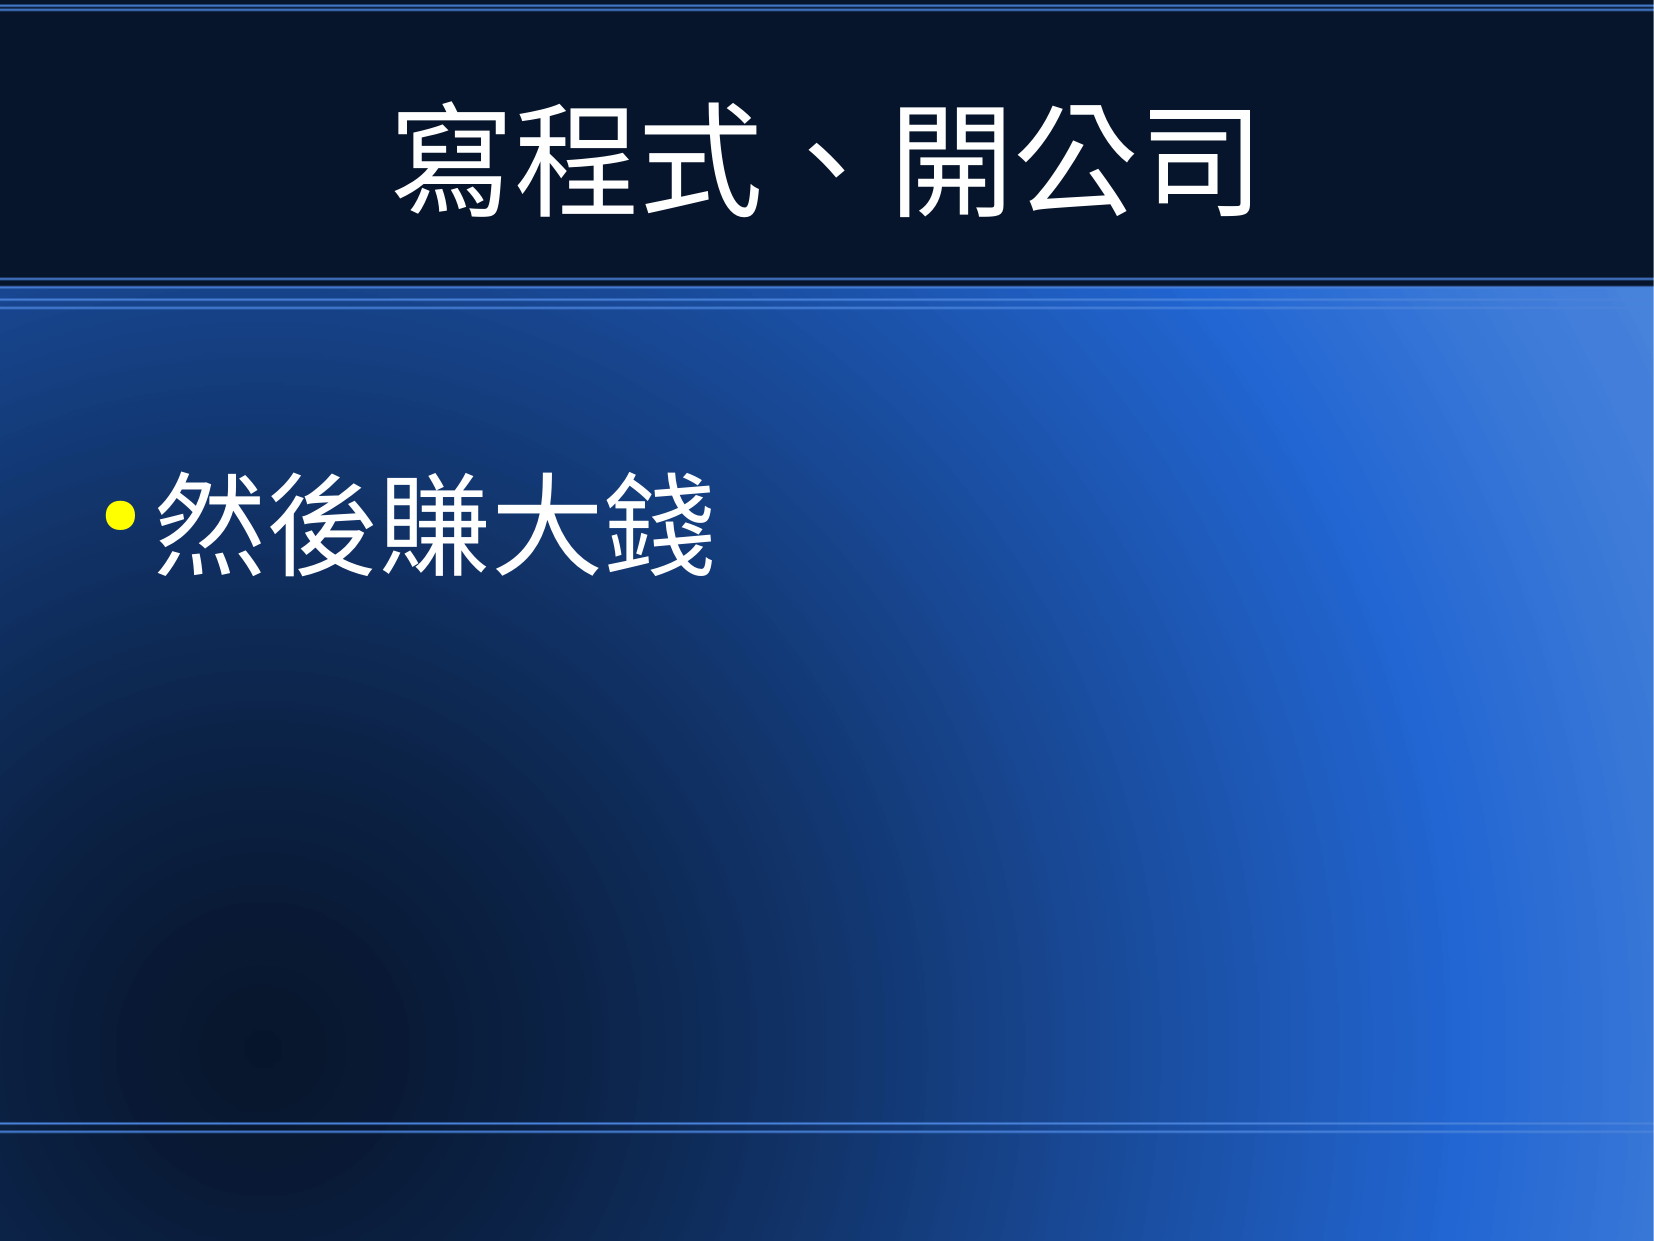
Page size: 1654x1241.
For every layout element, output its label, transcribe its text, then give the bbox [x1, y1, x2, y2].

list 然後賺大錢 [82, 355, 1571, 1241]
title 寫程式、開公司 [82, 49, 1571, 257]
picture [0, 0, 1654, 1241]
